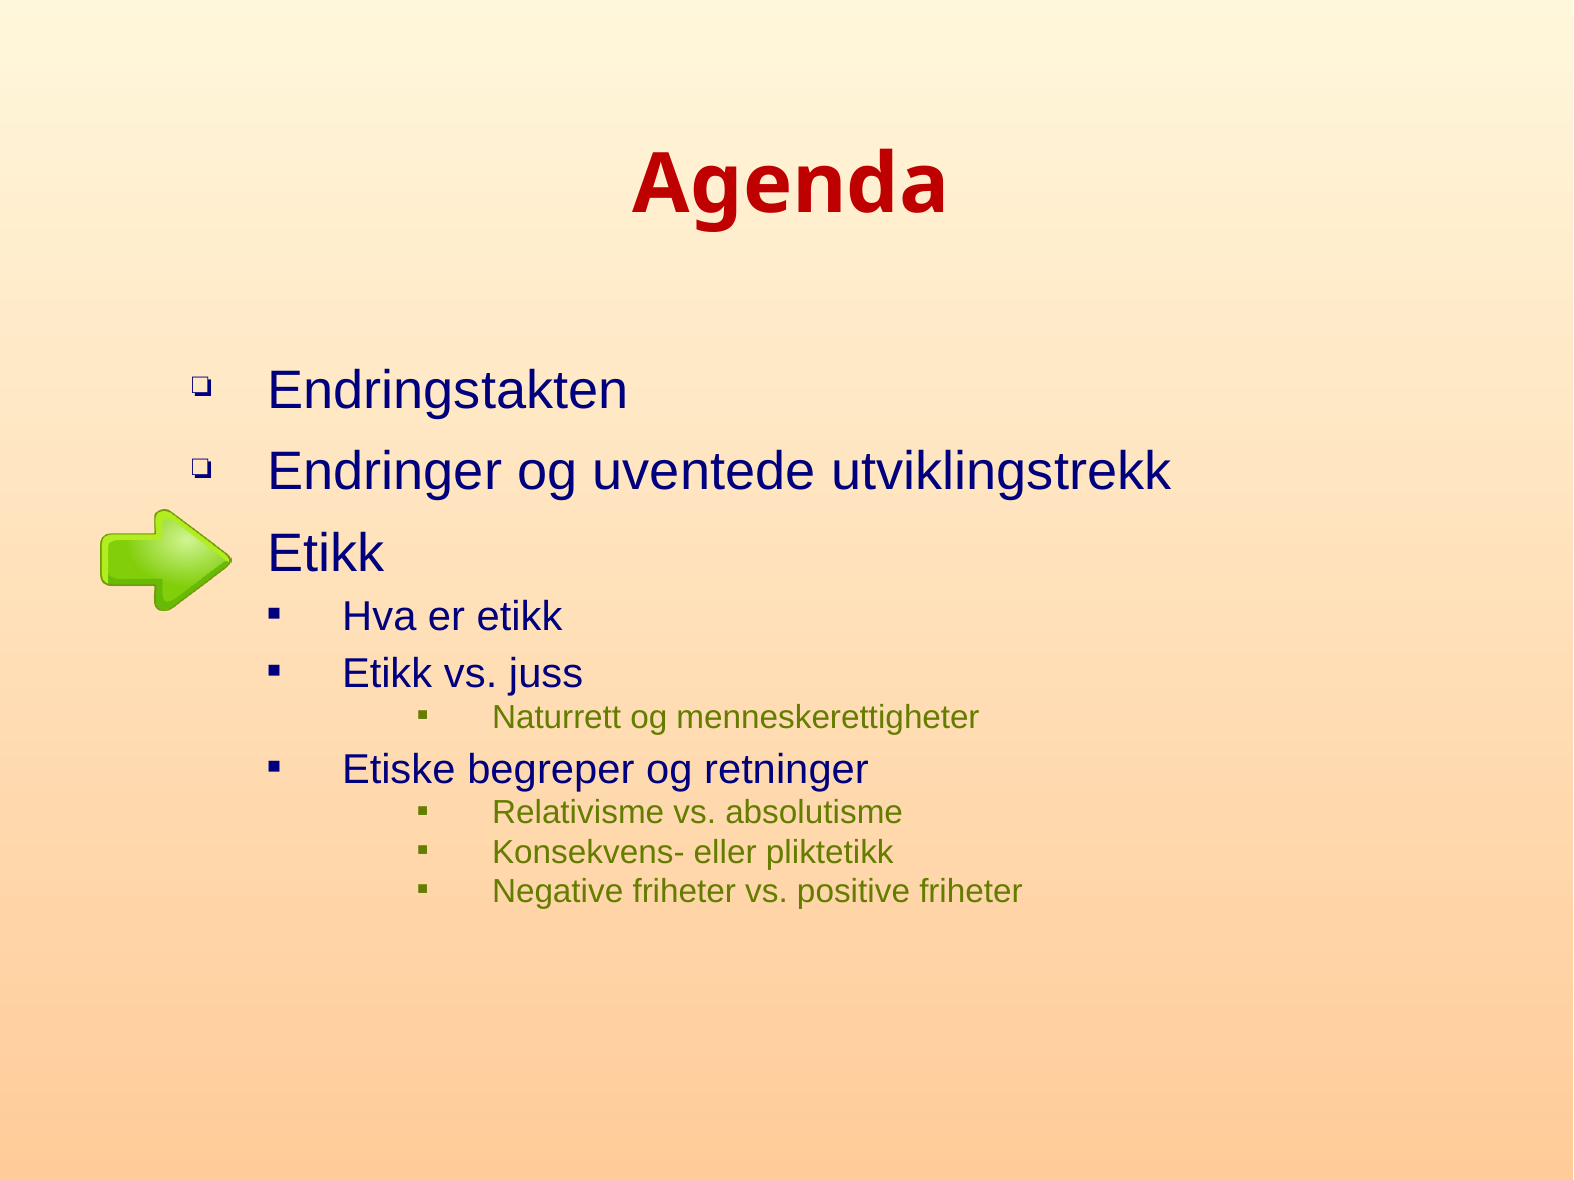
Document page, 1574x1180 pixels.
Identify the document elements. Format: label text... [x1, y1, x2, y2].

picture [100, 509, 232, 611]
list Endringstakten Endringer og uventede utviklingstrekk Etikk Hva er etikk Etikk vs. juss Naturrett og menneskerettigheter Etiske begreper og retninger Relativisme vs. absolutisme Konsekvens- eller pliktetikk Negative friheter vs. positive friheter [192, 366, 1574, 1180]
title Agenda [39, 54, 1543, 309]
